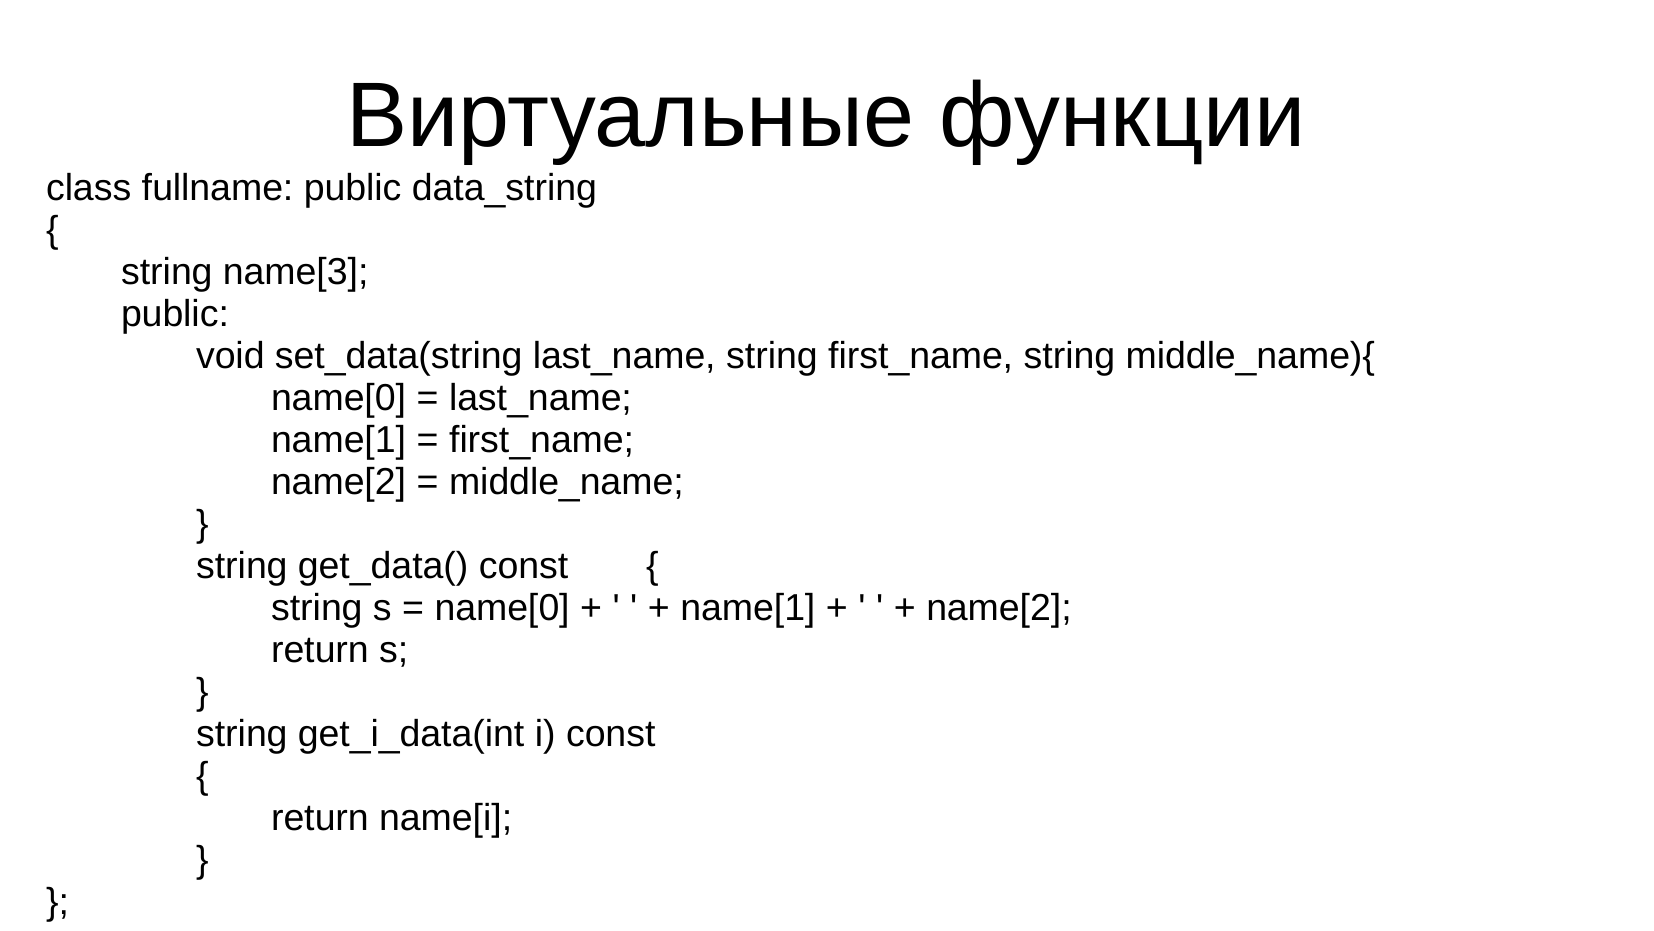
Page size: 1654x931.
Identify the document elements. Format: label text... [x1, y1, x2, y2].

title Виртуальные функции [82, 37, 1571, 193]
text_box class fullname: public data_string { string name[3]; public: void set_data(string last_name, string first_name, string middle_name){ name[0] = last_name; name[1] = first_name; name[2] = middle_name; } string get_data() const { string s = name[0] + ' ' + name[1] + ' ' + name[2]; return s; } string get_i_data(int i) const { return name[i]; } }; [31, 159, 1459, 931]
